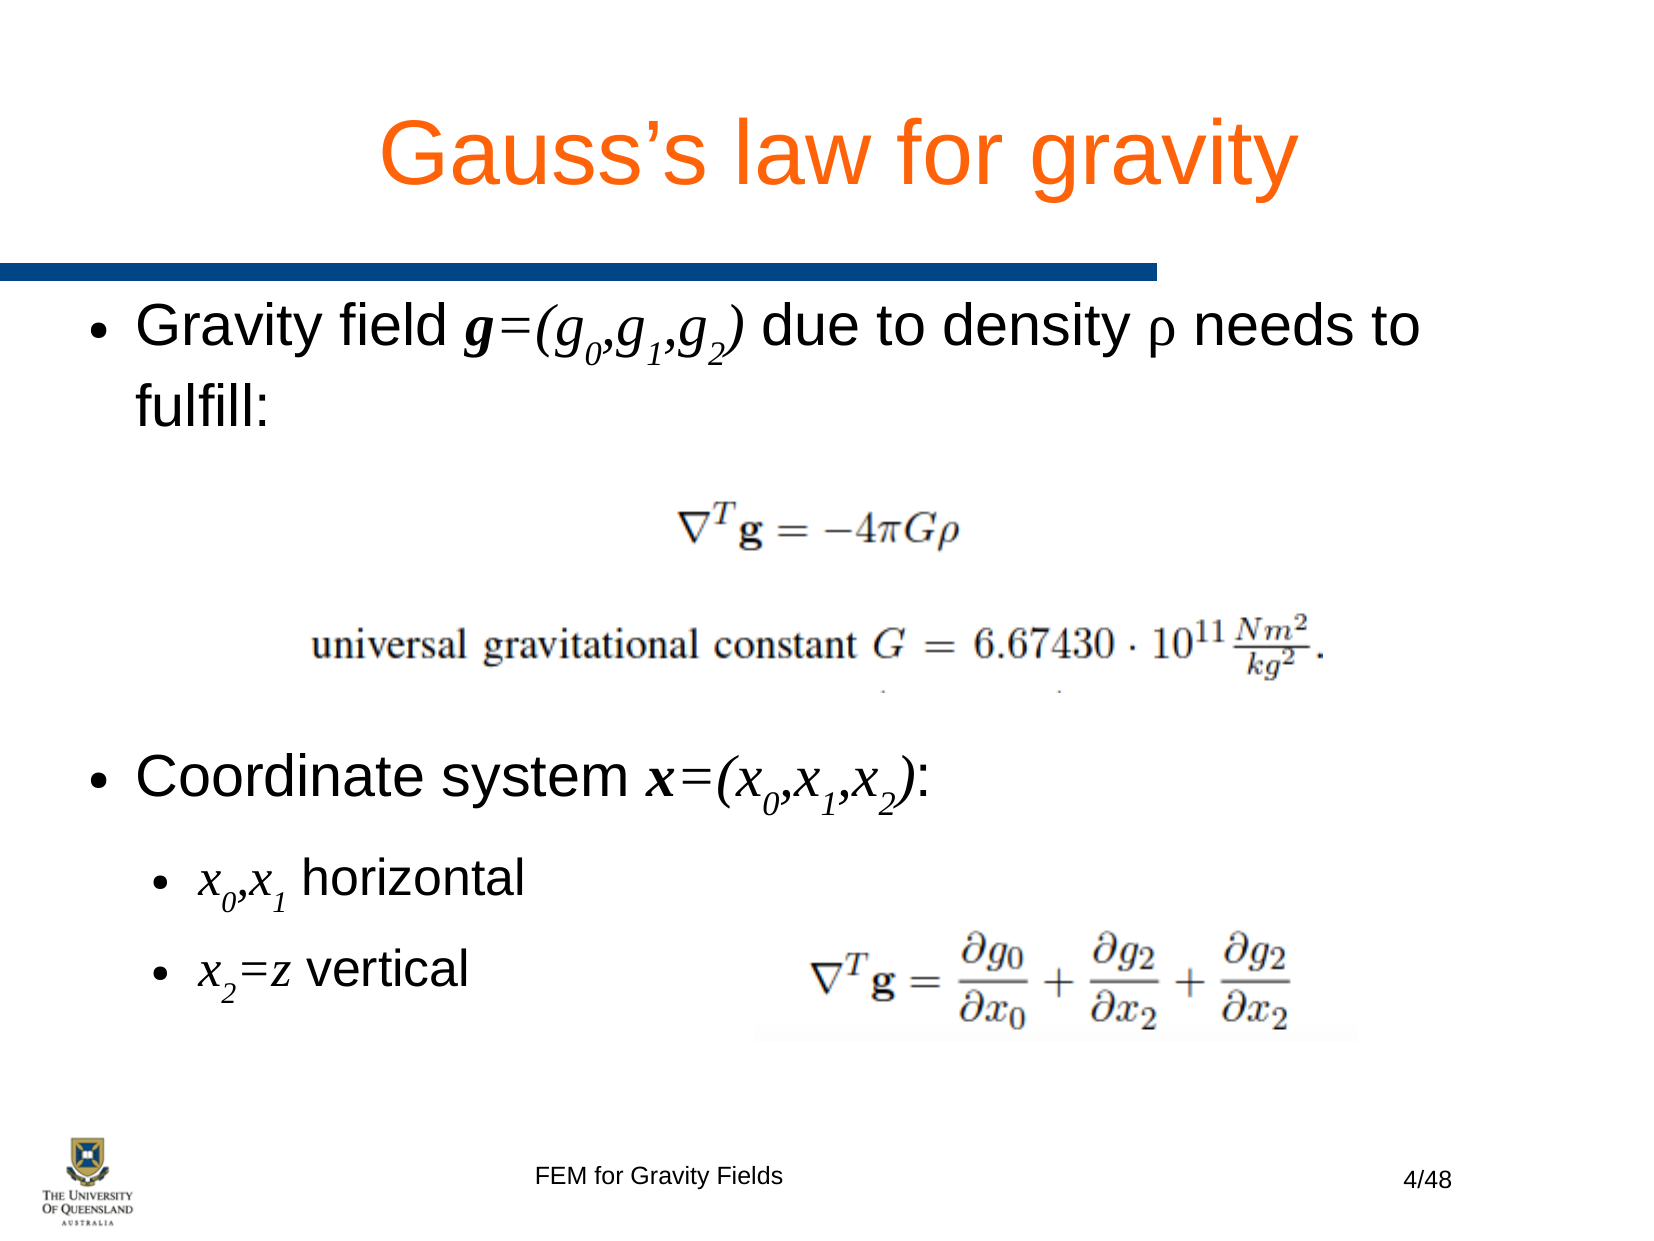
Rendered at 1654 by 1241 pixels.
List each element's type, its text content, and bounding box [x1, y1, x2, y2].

title Gauss’s law for gravity [82, 49, 1571, 257]
picture [35, 1133, 142, 1235]
picture [754, 893, 1357, 1042]
list Gravity field g=(g0,g1,g2) due to density ρ needs to fulfill: Coordinate system x=(x0,x1,x2): x0,x1 horizontal x2=z vertical [72, 291, 1561, 1012]
picture [656, 468, 1023, 583]
picture [301, 606, 1323, 693]
